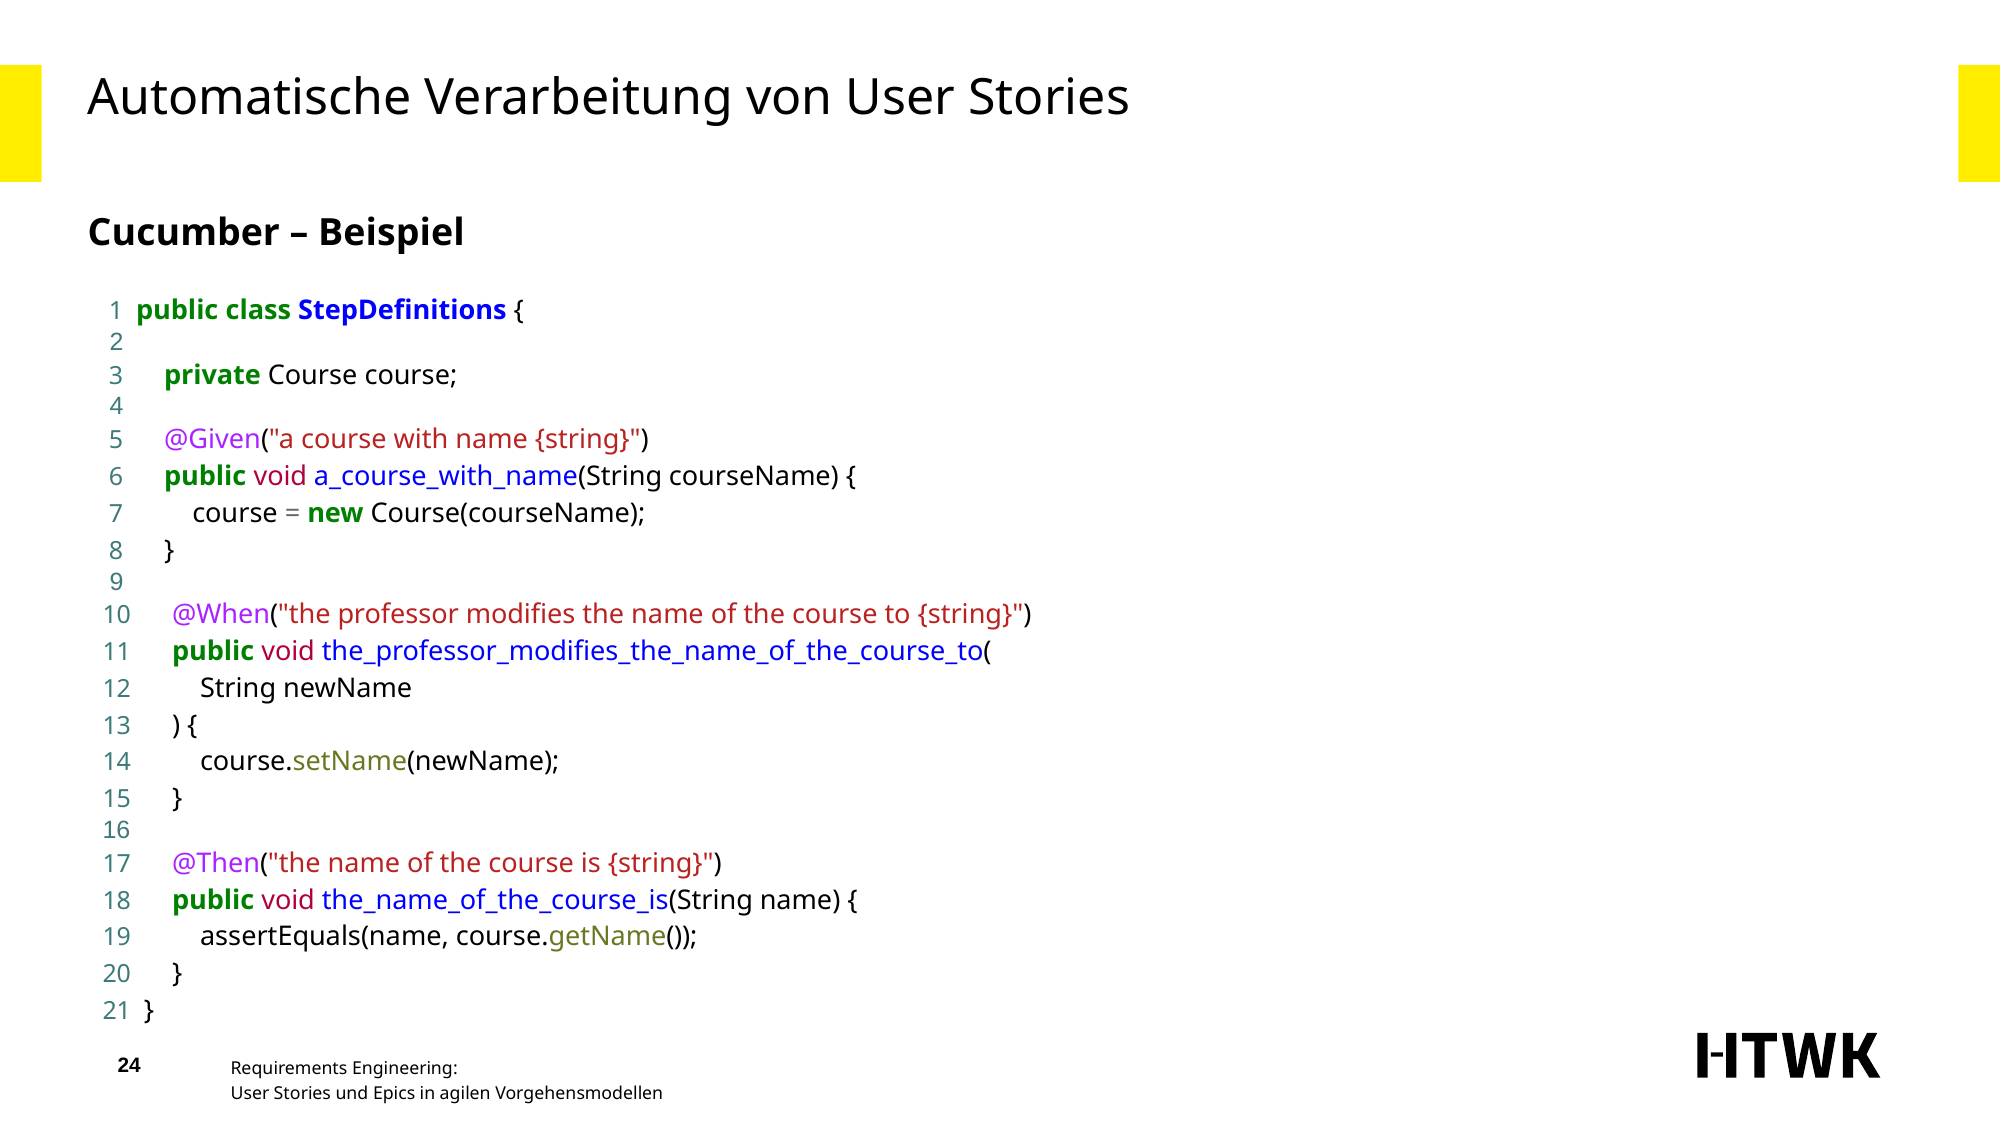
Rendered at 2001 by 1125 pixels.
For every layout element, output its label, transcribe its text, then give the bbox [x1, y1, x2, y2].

text_box 1 public class StepDefinitions { 2 3 private Course course; 4 5 @Given("a course with name {string}") 6 public void a_course_with_name(String courseName) { 7 course = new Course(courseName); 8 } 9 10 @When("the professor modifies the name of the course to {string}") 11 public void the_professor_modifies_the_name_of_the_course_to( 12 String newName 13 ) { 14 course.setName(newName); 15 } 16 17 @Then("the name of the course is {string}") 18 public void the_name_of_the_course_is(String name) { 19 assertEquals(name, course.getName()); 20 } 21 } [87, 283, 1506, 1007]
text_box Cucumber – Beispiel [87, 207, 1388, 283]
title Automatische Verarbeitung von User Stories [87, 59, 1412, 177]
